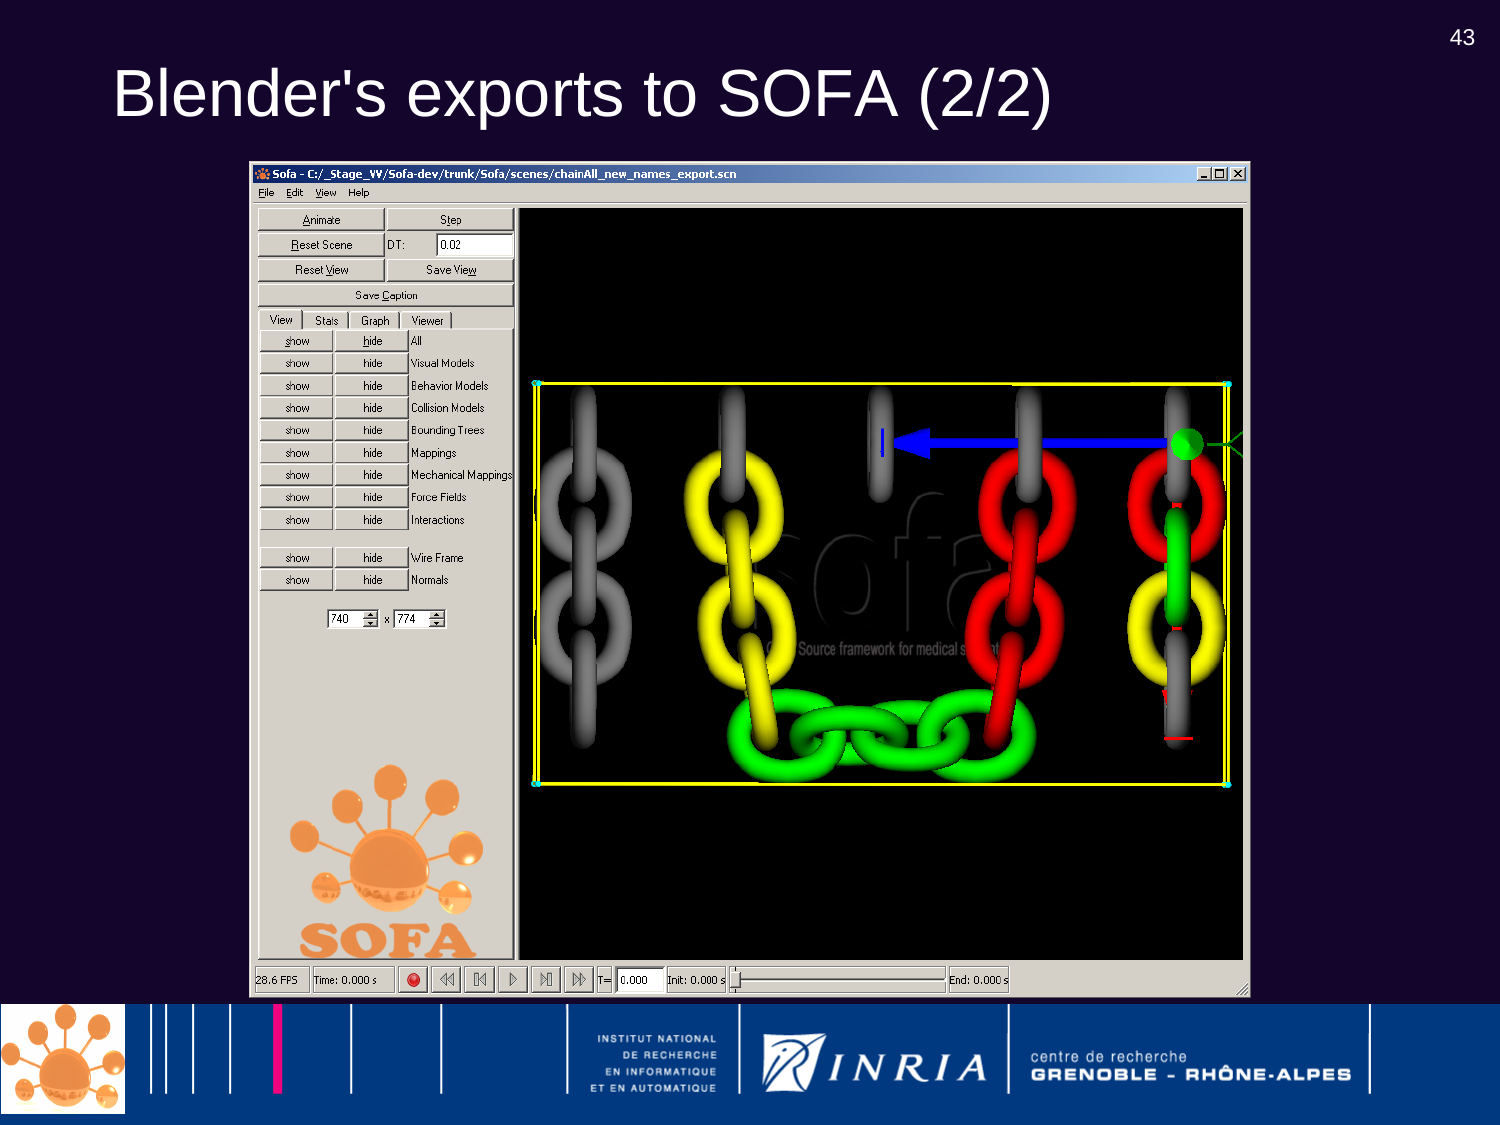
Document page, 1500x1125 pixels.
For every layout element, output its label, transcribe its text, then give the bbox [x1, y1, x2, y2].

title Blender's exports to SOFA (2/2) [112, 7, 1474, 181]
picture [0, 1004, 1500, 1125]
picture [249, 181, 1251, 998]
